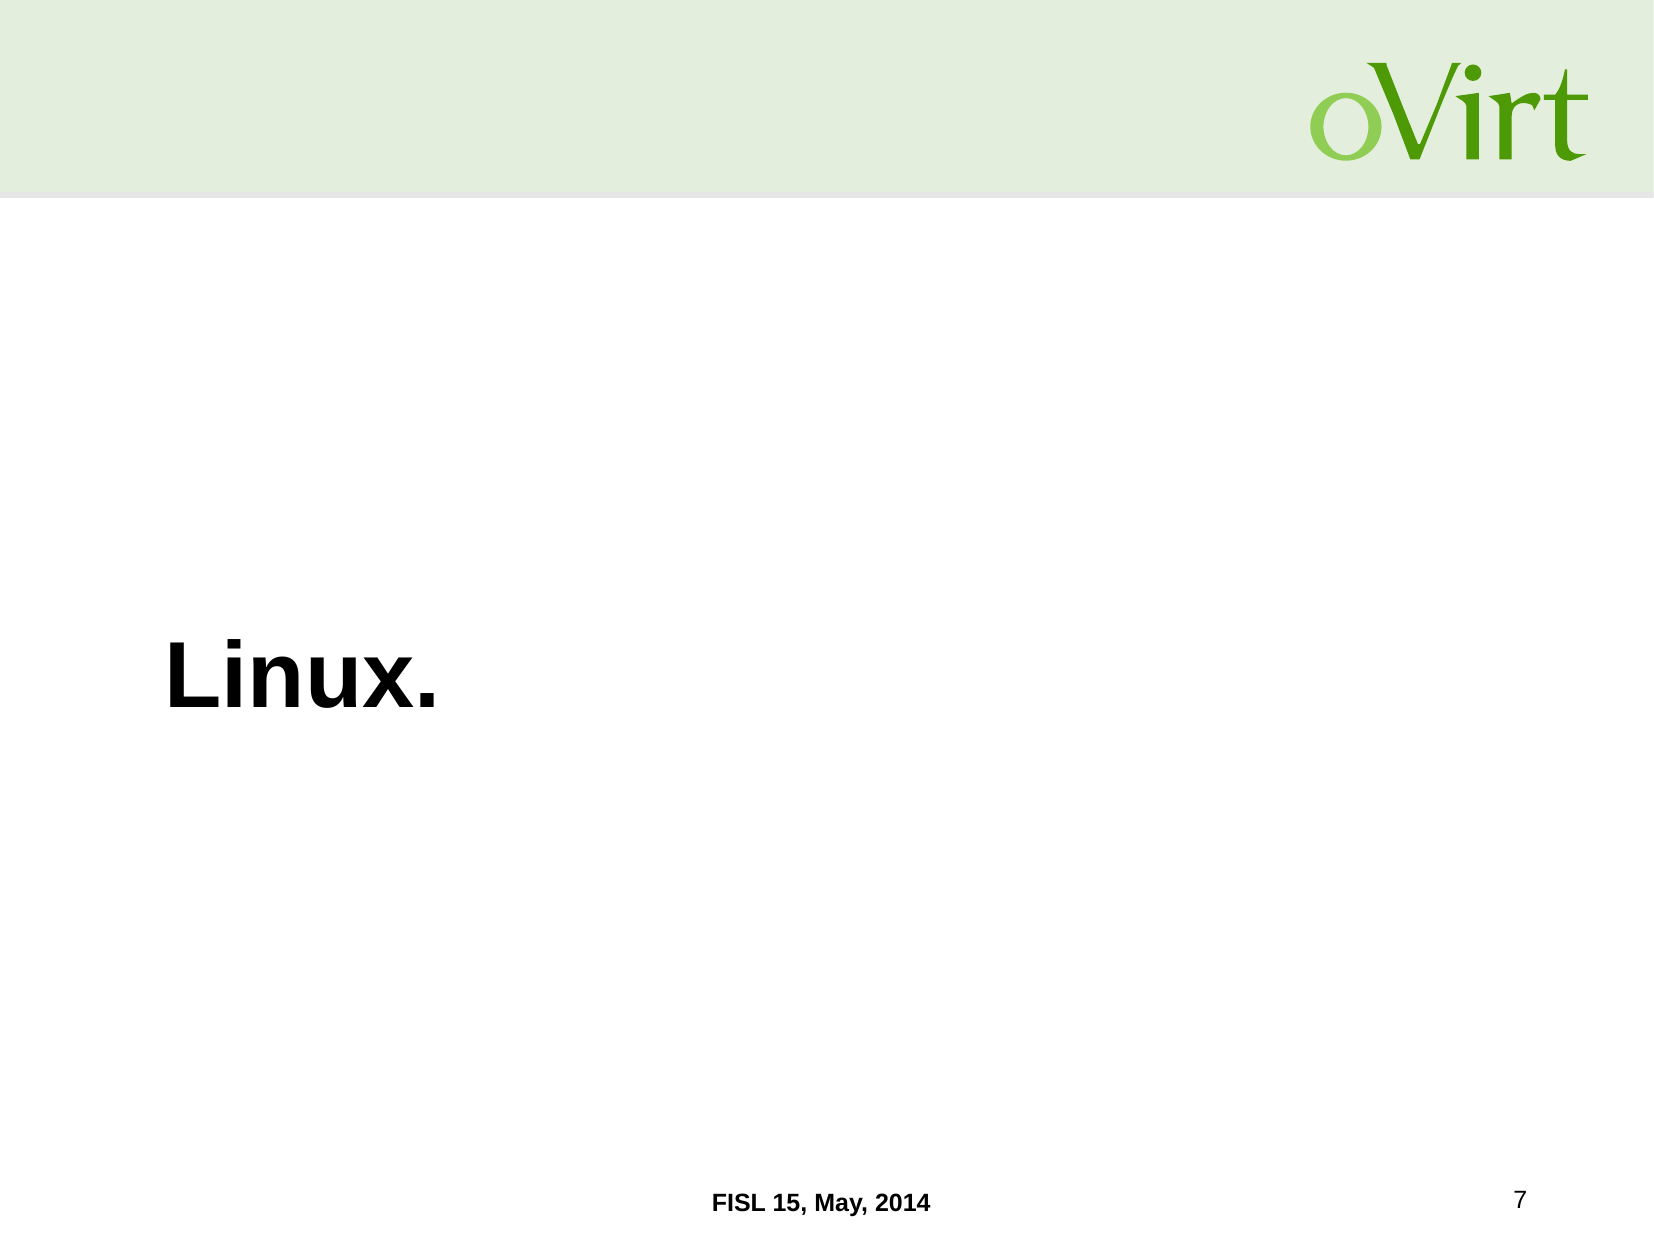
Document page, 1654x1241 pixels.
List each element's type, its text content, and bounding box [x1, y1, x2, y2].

text_box Linux. [150, 615, 1654, 750]
